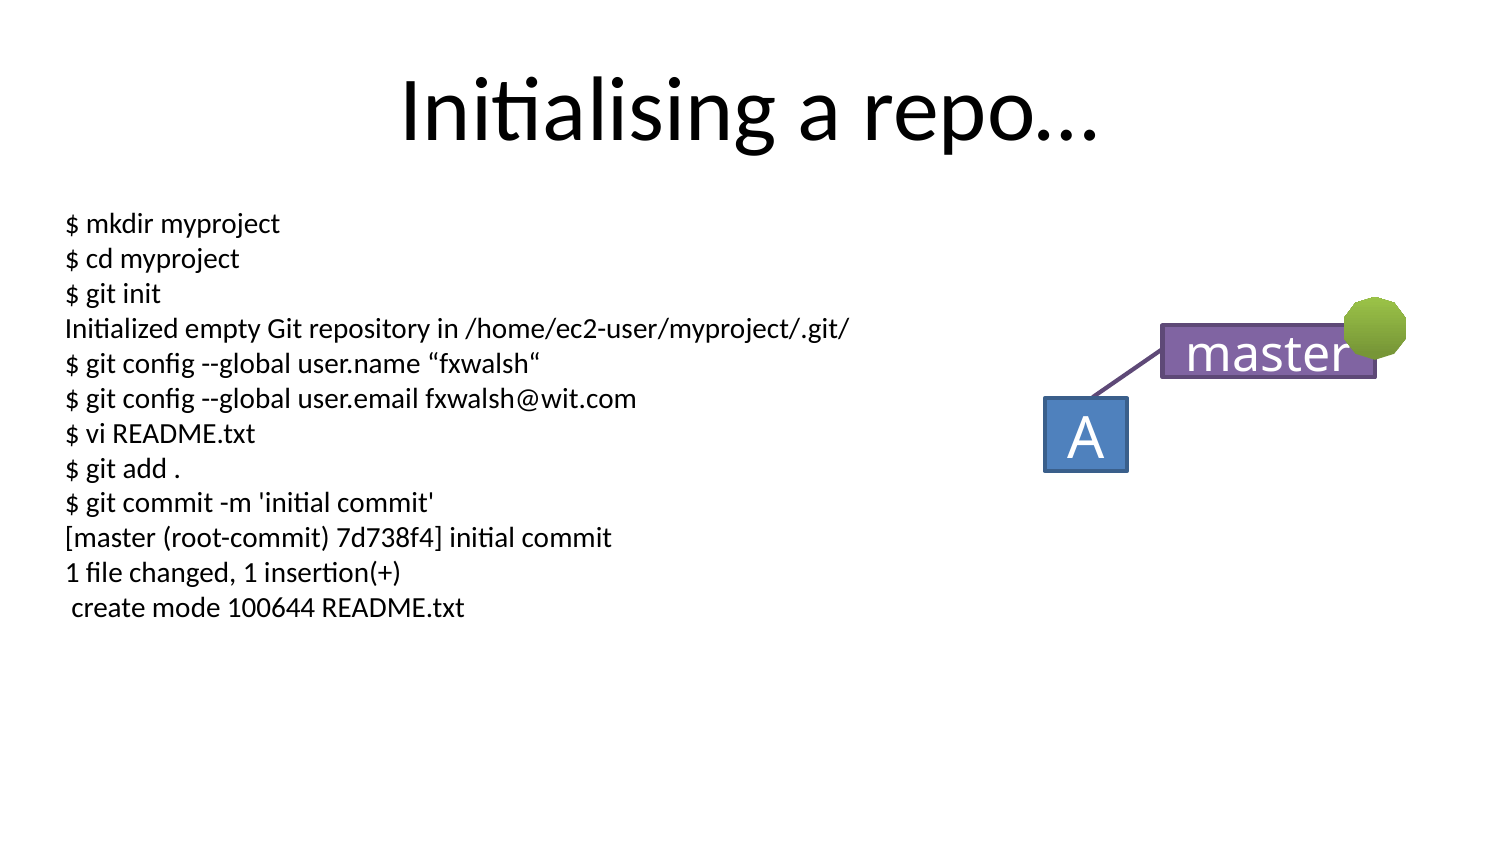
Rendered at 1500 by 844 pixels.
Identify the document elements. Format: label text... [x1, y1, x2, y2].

text_box Initialising a repo… [75, 33, 1425, 175]
text_box $ mkdir myproject $ cd myproject $ git init Initialized empty Git repository in /home/ec2-user/myproject/.git/ $ git config --global user.name “fxwalsh“ $ git config --global user.email fxwalsh@wit.com $ vi README.txt $ git add . $ git commit -m 'initial commit' [master (root-commit) 7d738f4] initial commit 1 file changed, 1 insertion(+) create mode 100644 README.txt [50, 171, 927, 729]
text_box master [1162, 325, 1375, 377]
text_box [1343, 296, 1407, 360]
text_box A [1044, 398, 1127, 472]
